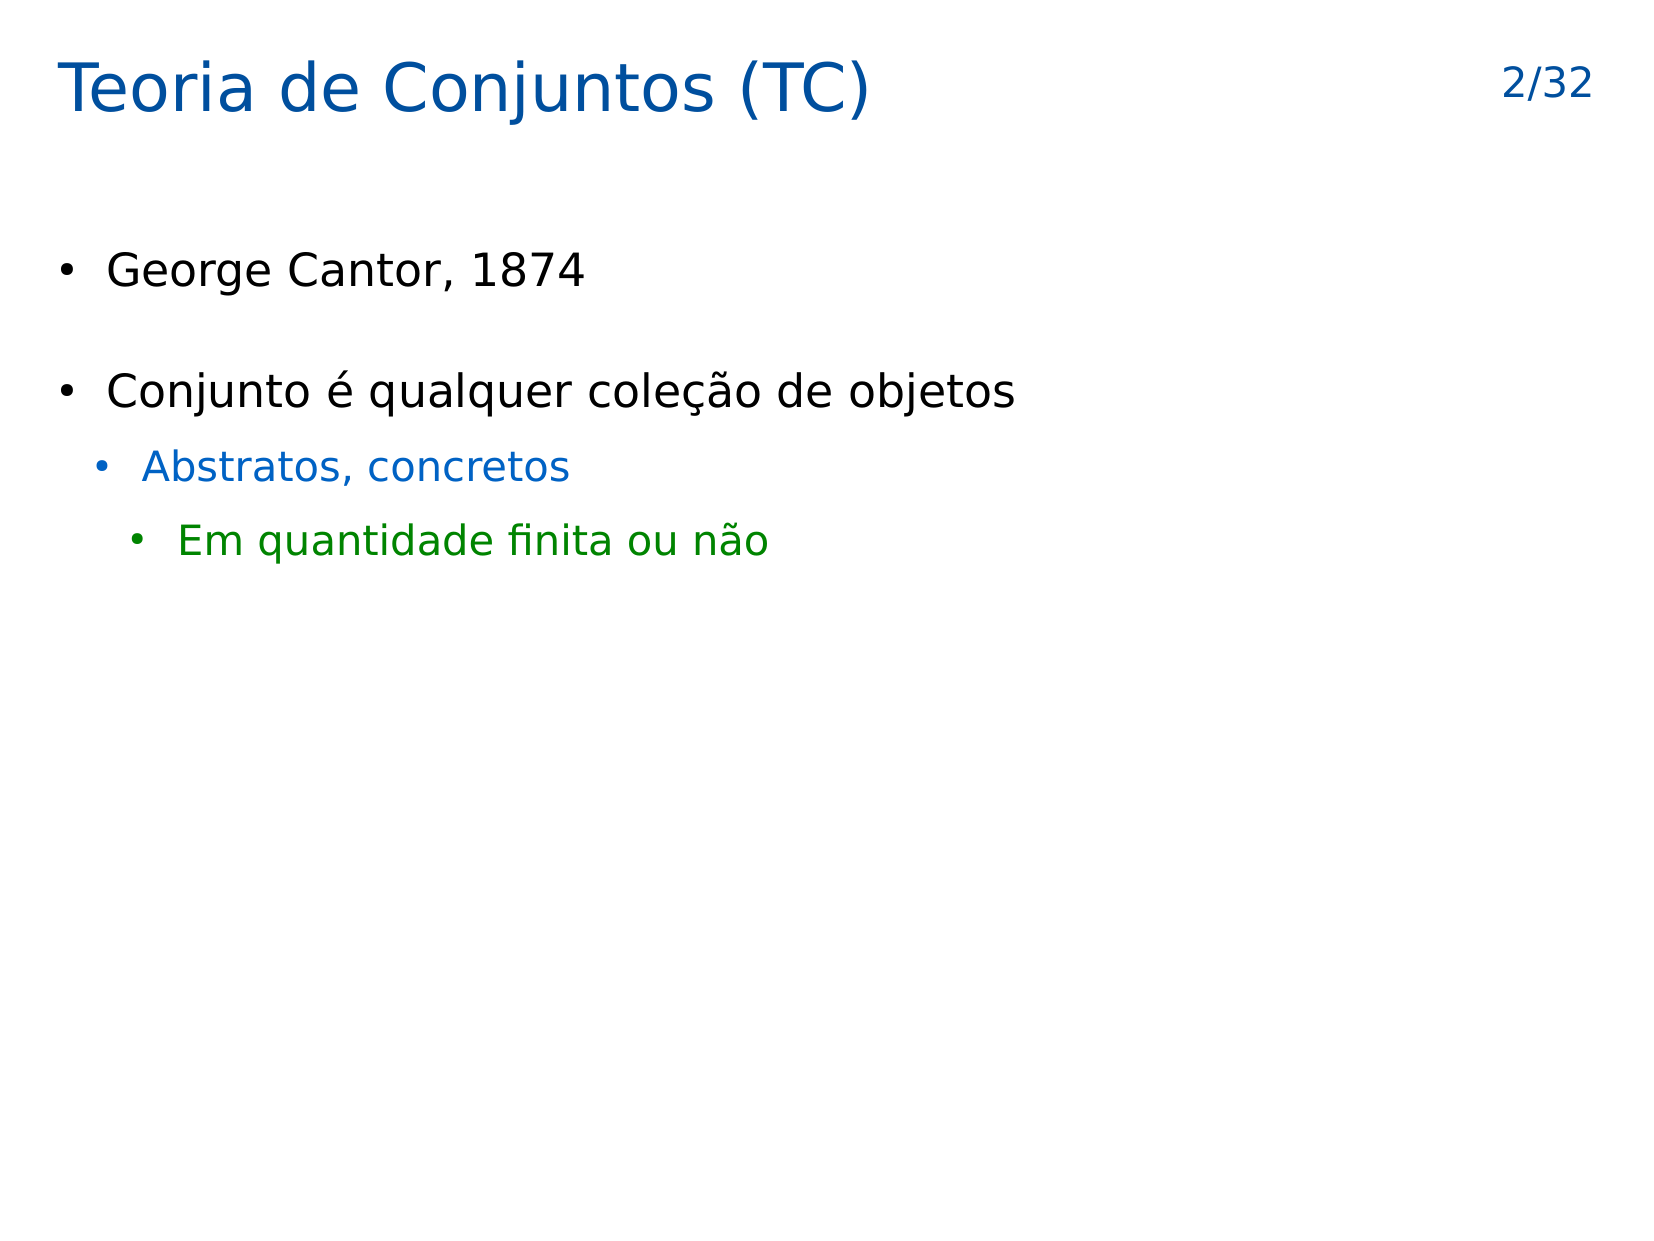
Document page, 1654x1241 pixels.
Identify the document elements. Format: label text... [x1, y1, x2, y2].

title Teoria de Conjuntos (TC) [59, 29, 1625, 148]
list George Cantor, 1874 Conjunto é qualquer coleção de objetos Abstratos, concretos Em quantidade finita ou não [59, 236, 1625, 1211]
